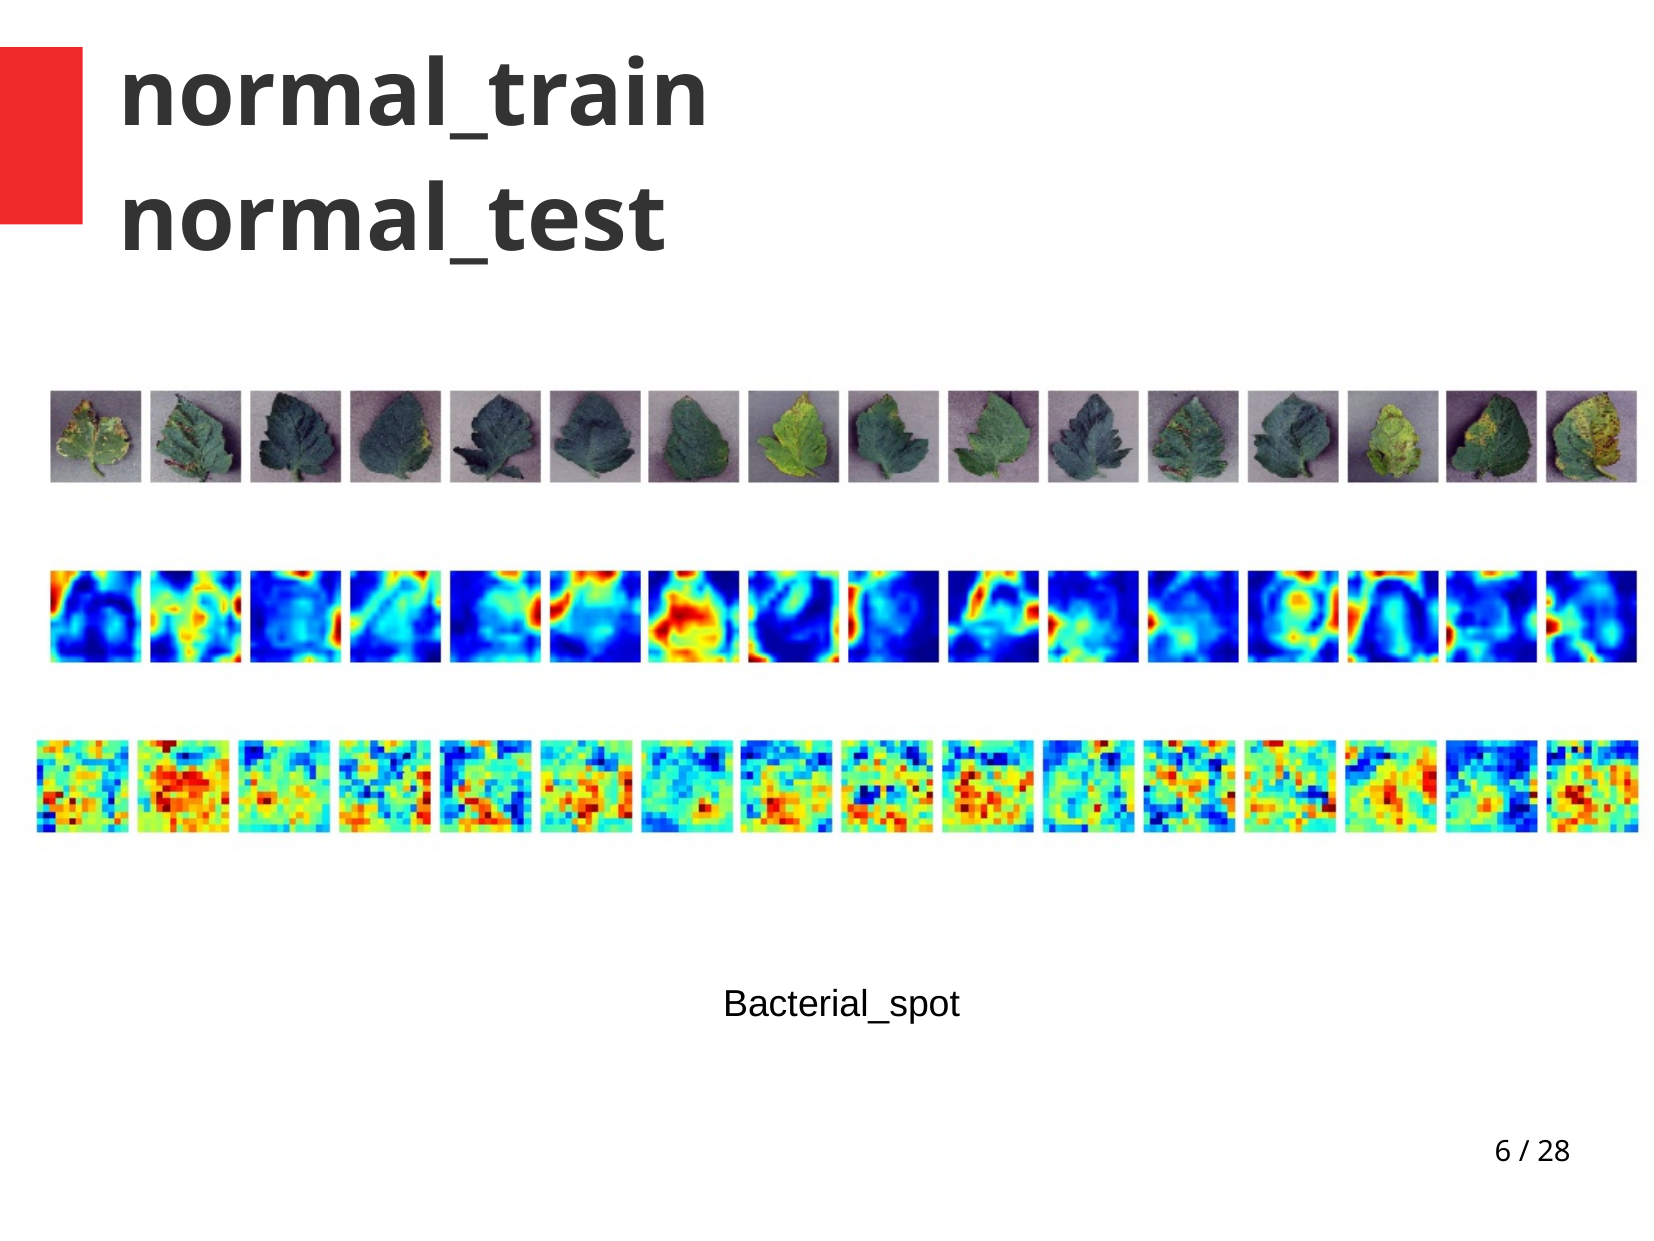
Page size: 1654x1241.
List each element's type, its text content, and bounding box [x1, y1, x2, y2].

title normal_train normal_test [118, 45, 1571, 260]
picture [0, 374, 1654, 520]
picture [0, 554, 1654, 700]
picture [0, 725, 1654, 871]
text_box Bacterial_spot [708, 975, 976, 1032]
